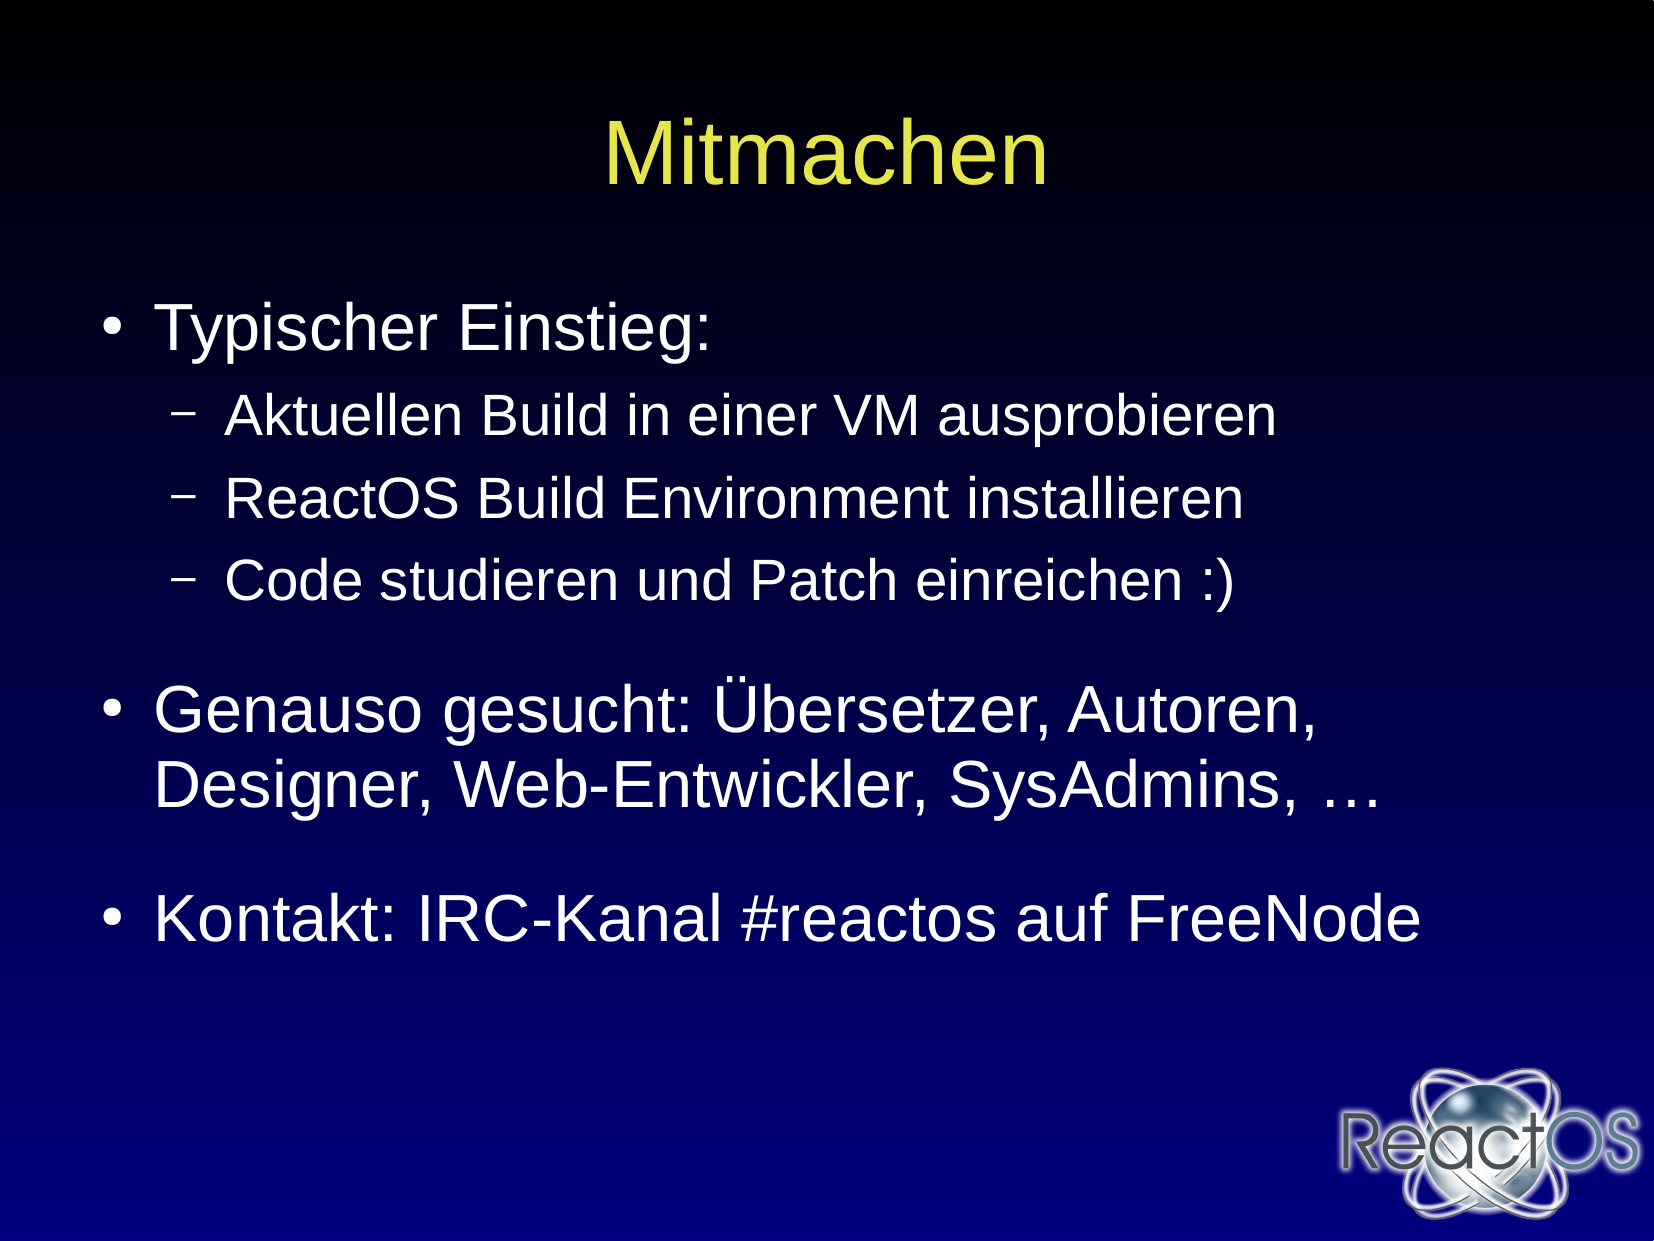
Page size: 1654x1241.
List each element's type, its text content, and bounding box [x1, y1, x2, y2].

picture [1328, 1055, 1654, 1235]
list Typischer Einstieg: Aktuellen Build in einer VM ausprobieren ReactOS Build Environment installieren Code studieren und Patch einreichen :) Genauso gesucht: Übersetzer, Autoren, Designer, Web-Entwickler, SysAdmins, … Kontakt: IRC-Kanal #reactos auf FreeNode [82, 290, 1571, 1010]
title Mitmachen [82, 49, 1571, 257]
